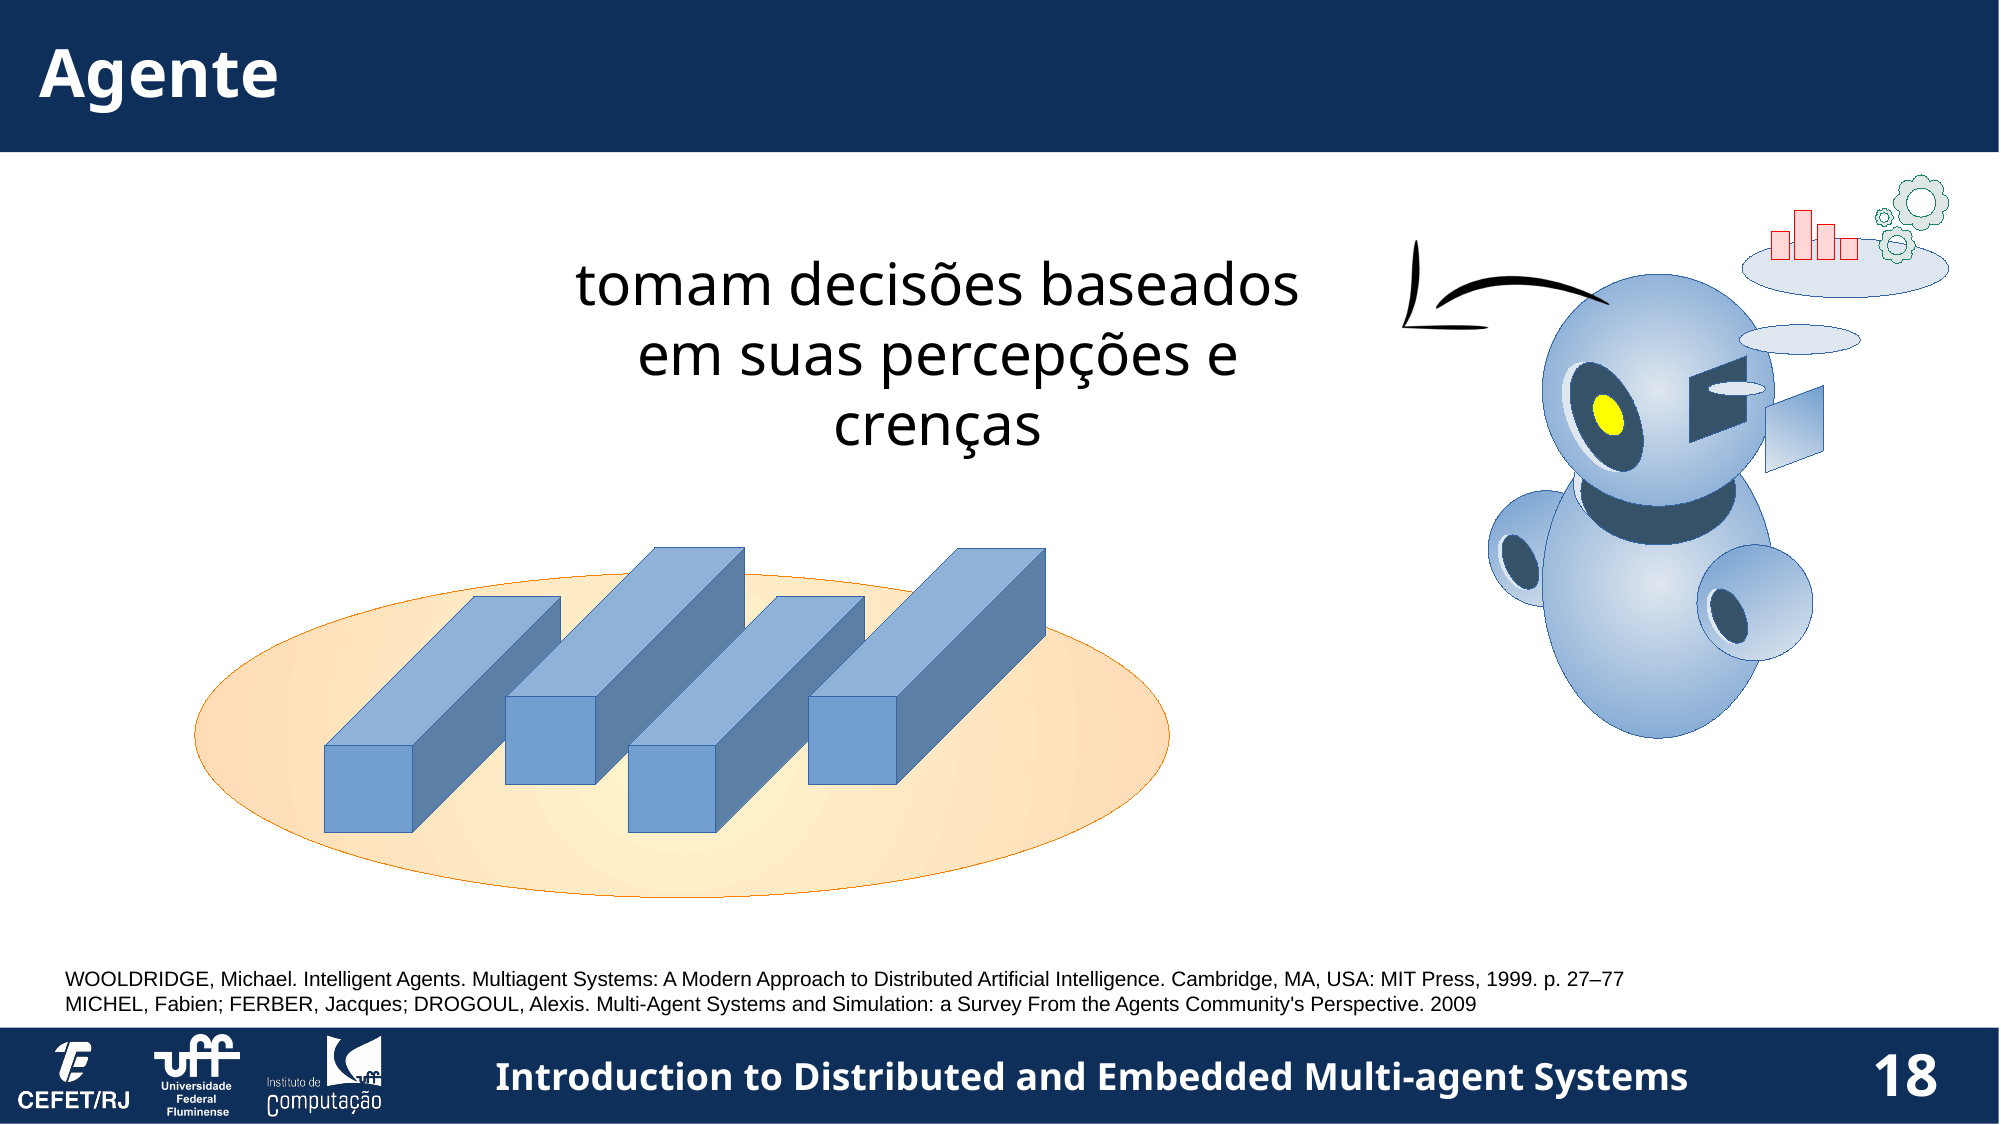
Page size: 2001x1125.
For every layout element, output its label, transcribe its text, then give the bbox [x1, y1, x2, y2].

text_box Agente [25, 23, 1999, 119]
picture [265, 1033, 383, 1117]
text_box tomam decisões baseados em suas percepções e crenças [513, 240, 1363, 465]
text_box [1488, 274, 1861, 739]
text_box [1893, 174, 1949, 231]
picture [1387, 208, 1610, 343]
text_box [1875, 208, 1894, 227]
picture [153, 1033, 241, 1121]
text_box WOOLDRIDGE, Michael. Intelligent Agents. Multiagent Systems: A Modern Approach to Distributed Artificial Intelligence. Cambridge, MA, USA: MIT Press, 1999. p. 27–77 MICHEL, Fabien; FERBER, Jacques; DROGOUL, Alexis. Multi-Agent Systems and Simulation: a Survey From the Agents Community's Perspective. 2009 [50, 958, 1969, 1024]
text_box [1742, 210, 1949, 298]
text_box [194, 549, 1170, 898]
picture [18, 1021, 129, 1125]
